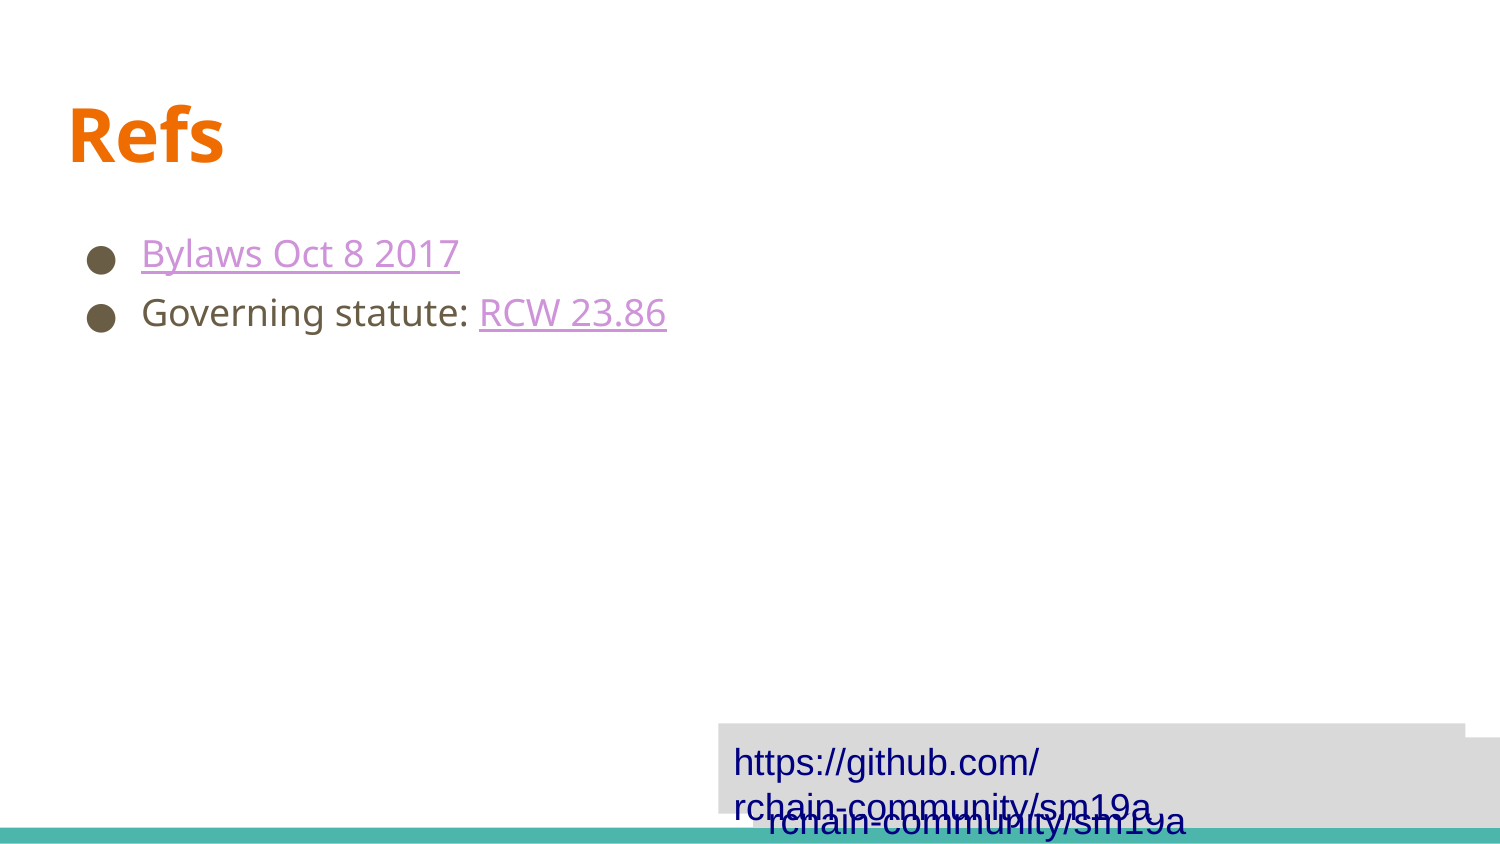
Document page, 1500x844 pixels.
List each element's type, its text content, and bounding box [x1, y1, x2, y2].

list Bylaws Oct 8 2017 Governing statute: RCW 23.86 [51, 207, 1449, 750]
title Refs [51, 72, 1449, 189]
text_box https://github.com/rchain-community/sm19a [718, 723, 1466, 814]
